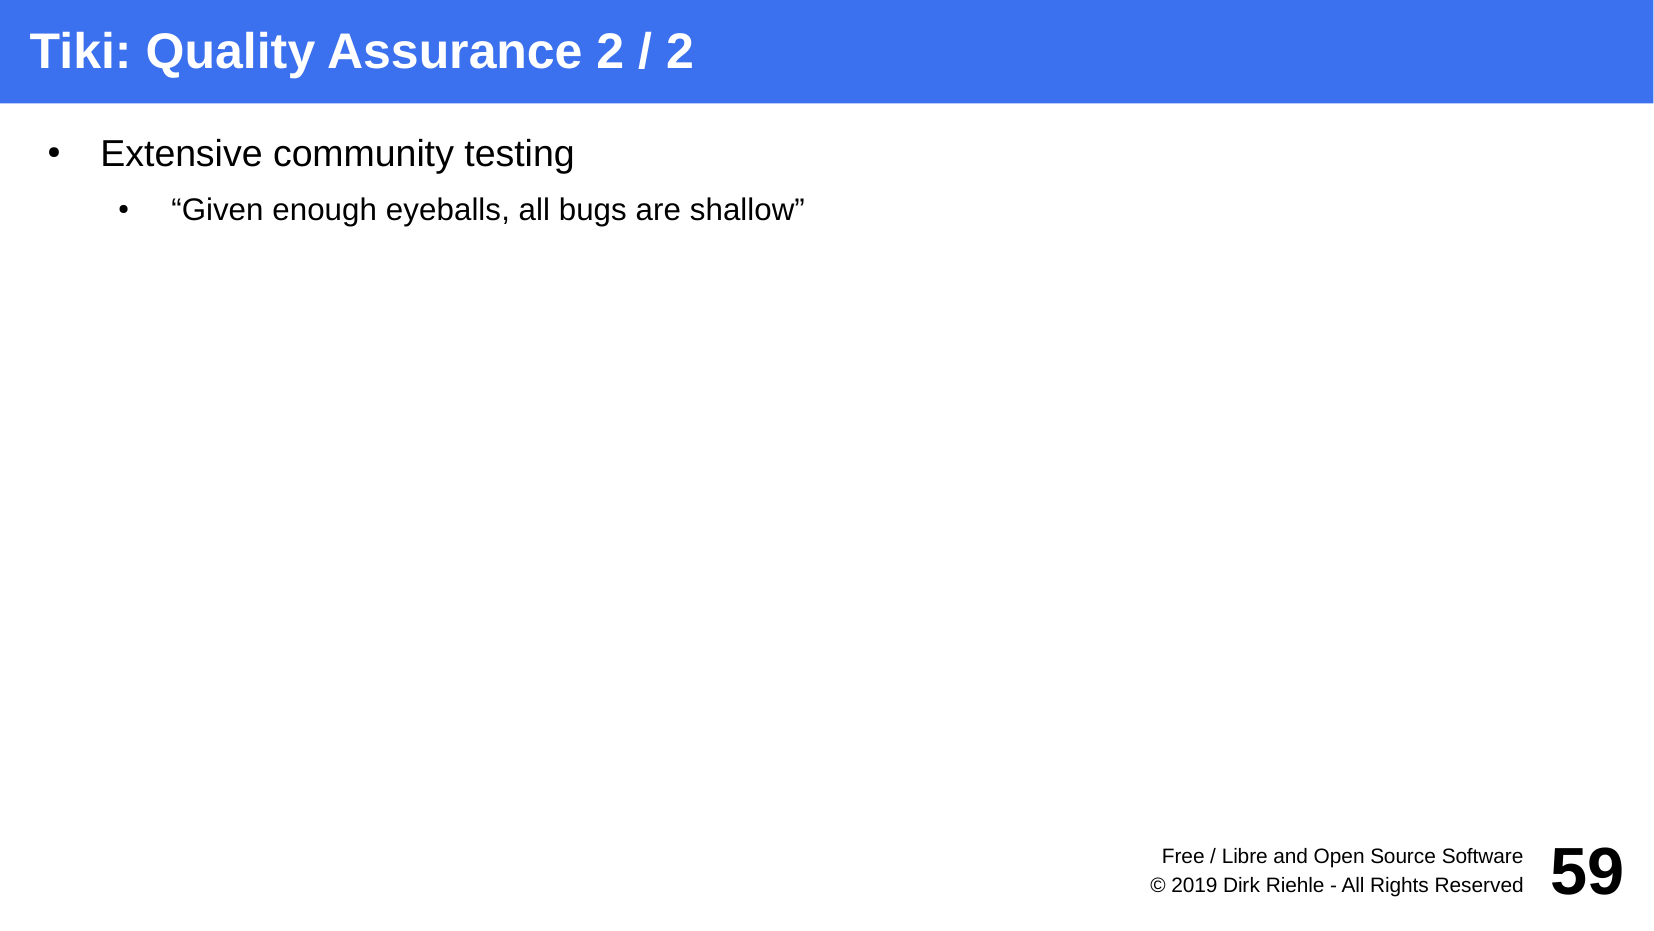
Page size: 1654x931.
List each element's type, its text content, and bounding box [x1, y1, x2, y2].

list Extensive community testing “Given enough eyeballs, all bugs are shallow” [29, 132, 1625, 813]
title Tiki: Quality Assurance 2 / 2 [0, 0, 1654, 104]
